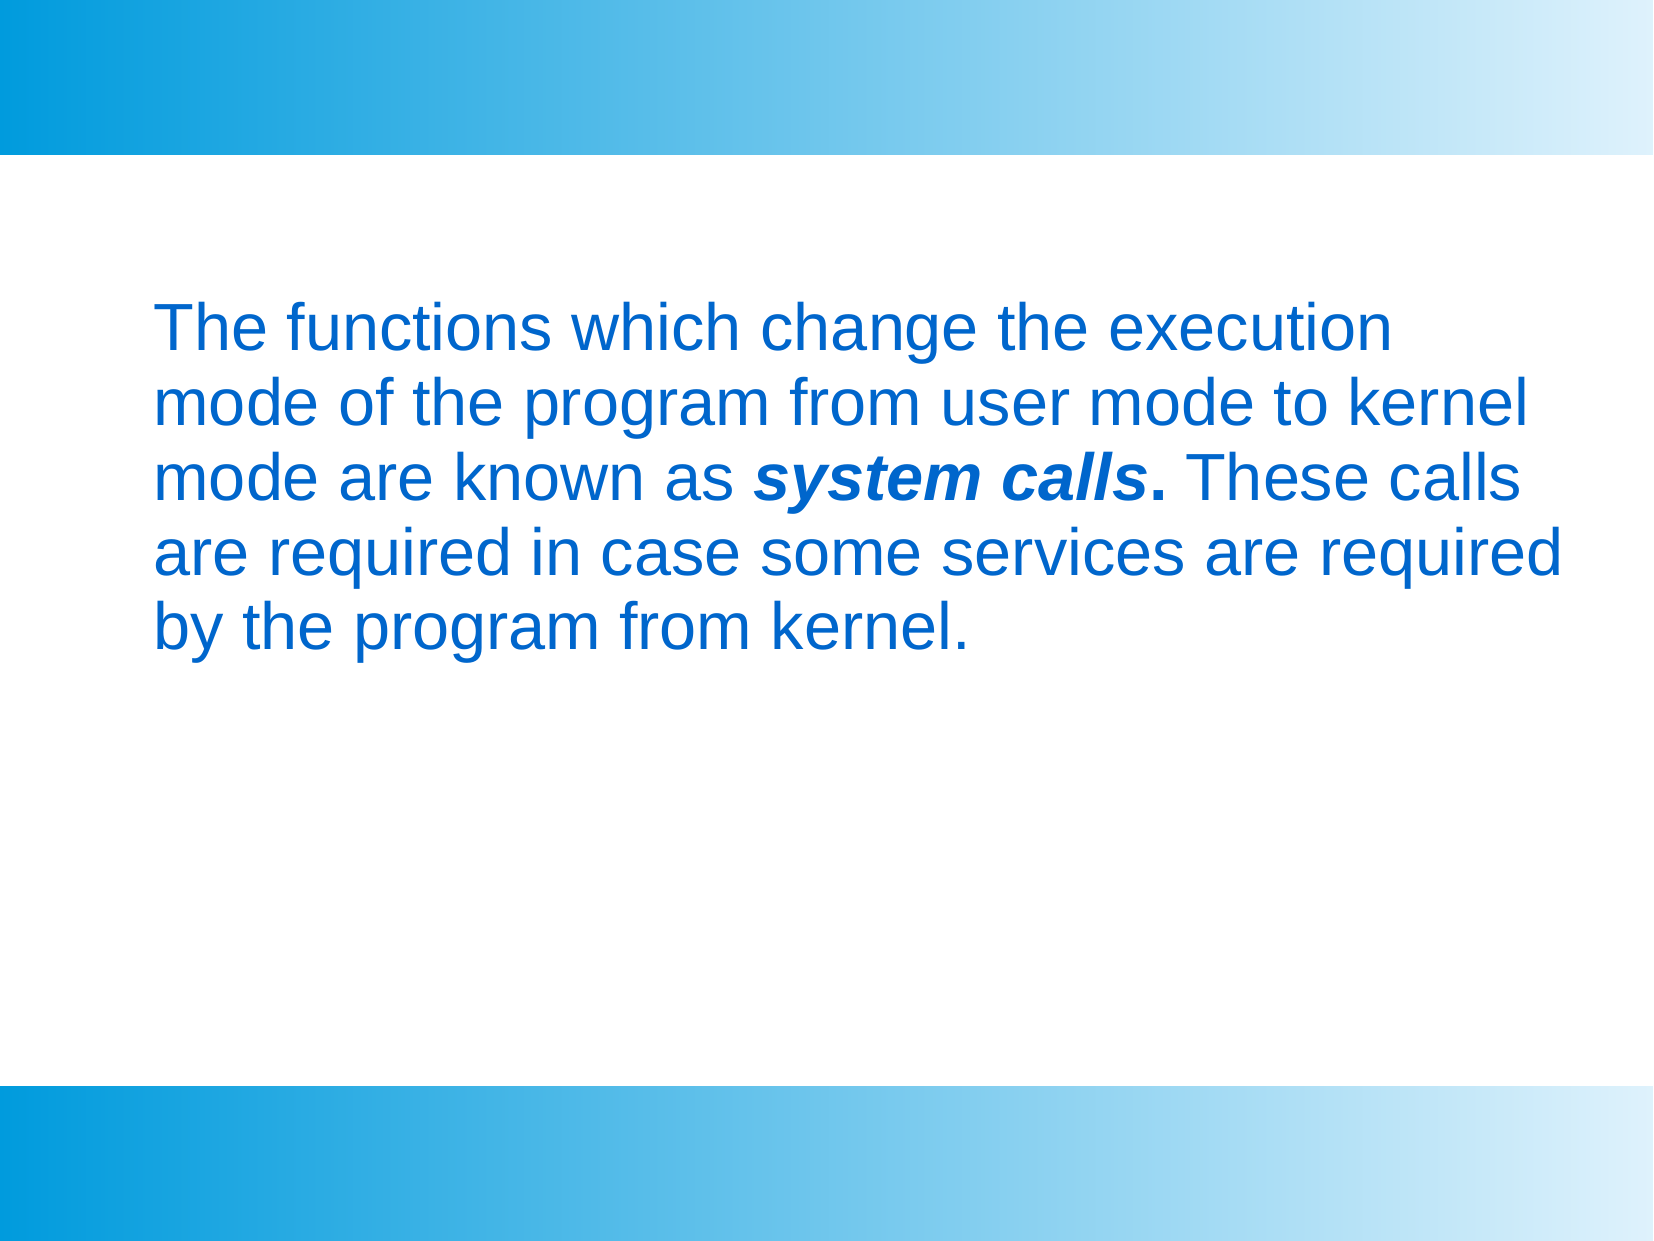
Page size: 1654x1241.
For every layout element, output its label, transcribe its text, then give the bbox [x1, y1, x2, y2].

list The functions which change the execution mode of the program from user mode to kernel mode are known as system calls. These calls are required in case some services are required by the program from kernel. [82, 290, 1571, 1010]
